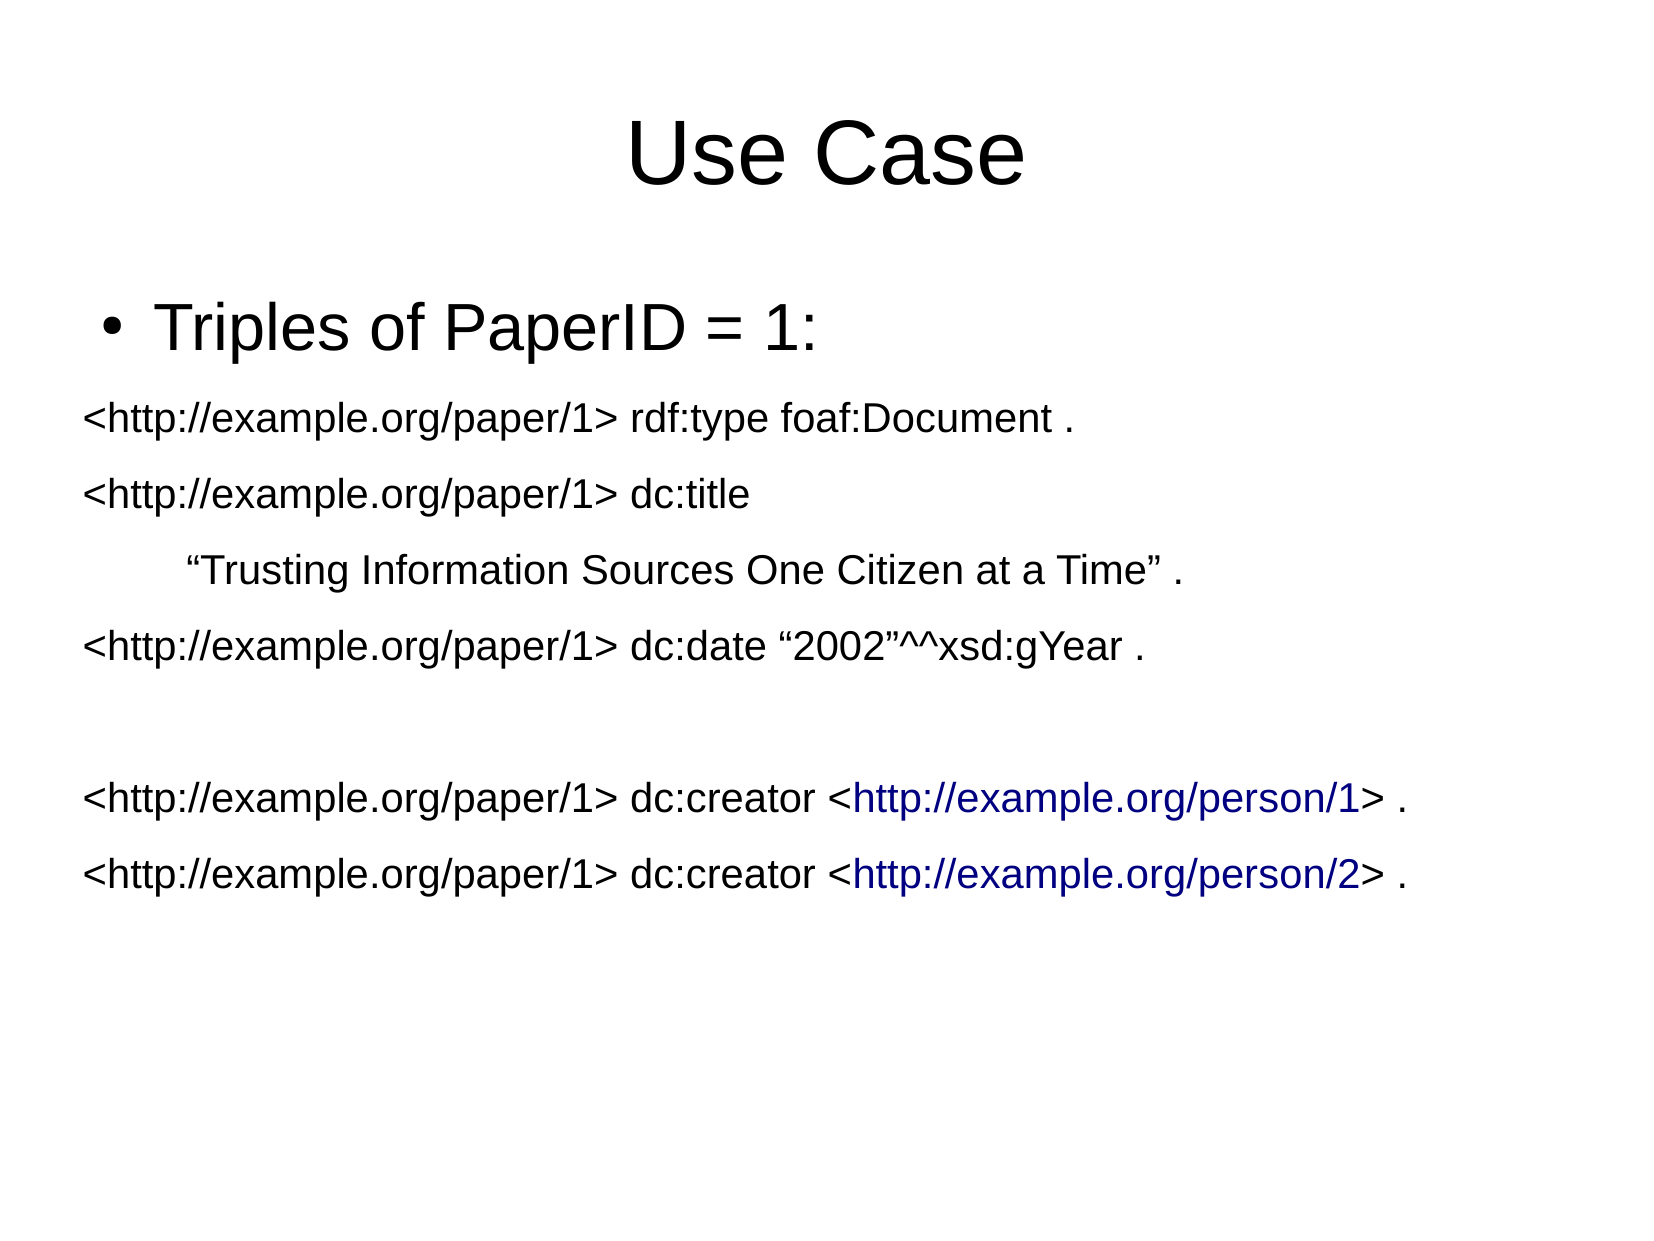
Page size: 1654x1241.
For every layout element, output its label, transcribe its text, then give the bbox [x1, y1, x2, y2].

list Triples of PaperID = 1: <http://example.org/paper/1> rdf:type foaf:Document . <http://example.org/paper/1> dc:title “Trusting Information Sources One Citizen at a Time” . <http://example.org/paper/1> dc:date “2002”^^xsd:gYear . <http://example.org/paper/1> dc:creator <http://example.org/person/1> . <http://example.org/paper/1> dc:creator <http://example.org/person/2> . [82, 290, 1571, 1094]
title Use Case [82, 56, 1571, 250]
